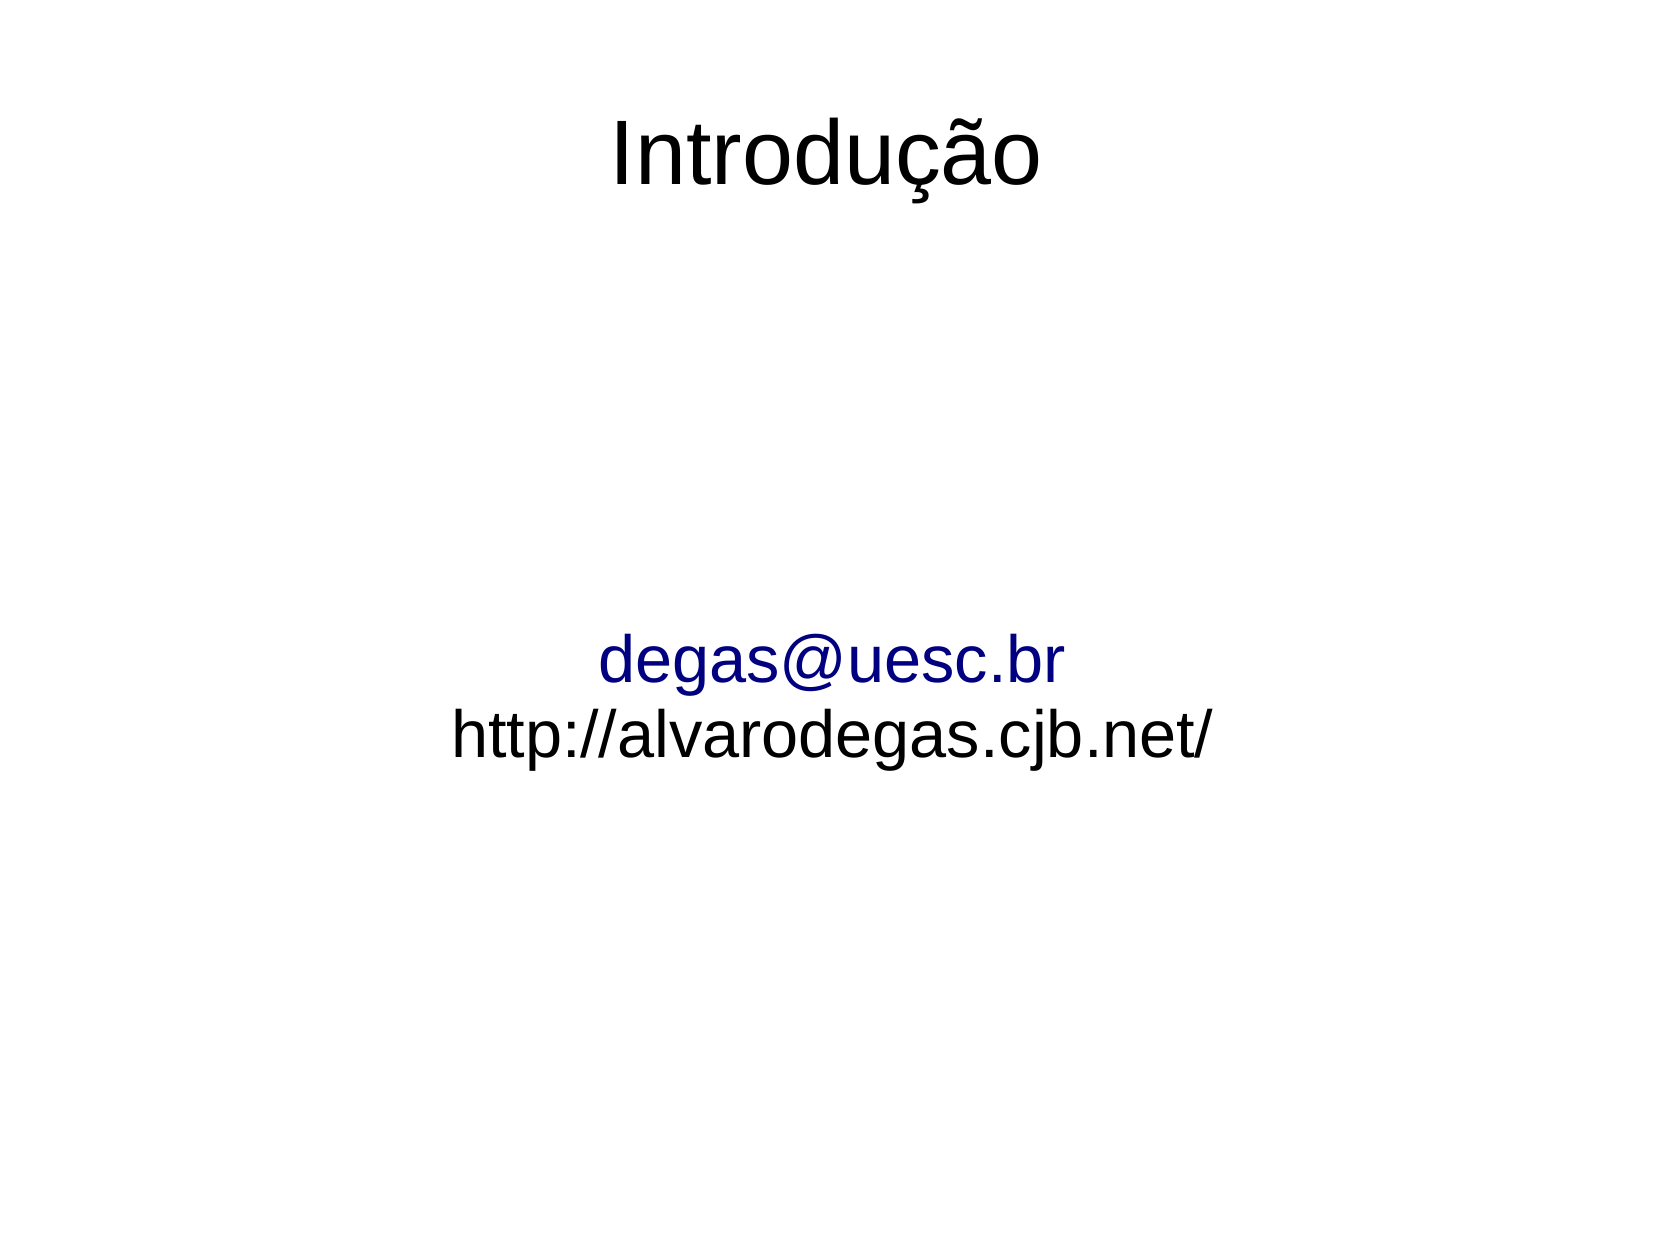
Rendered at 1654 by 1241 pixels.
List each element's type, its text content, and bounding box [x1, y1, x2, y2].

title Introdução [82, 49, 1571, 257]
subtitle degas@uesc.br http://alvarodegas.cjb.net/ [88, 295, 1577, 1099]
